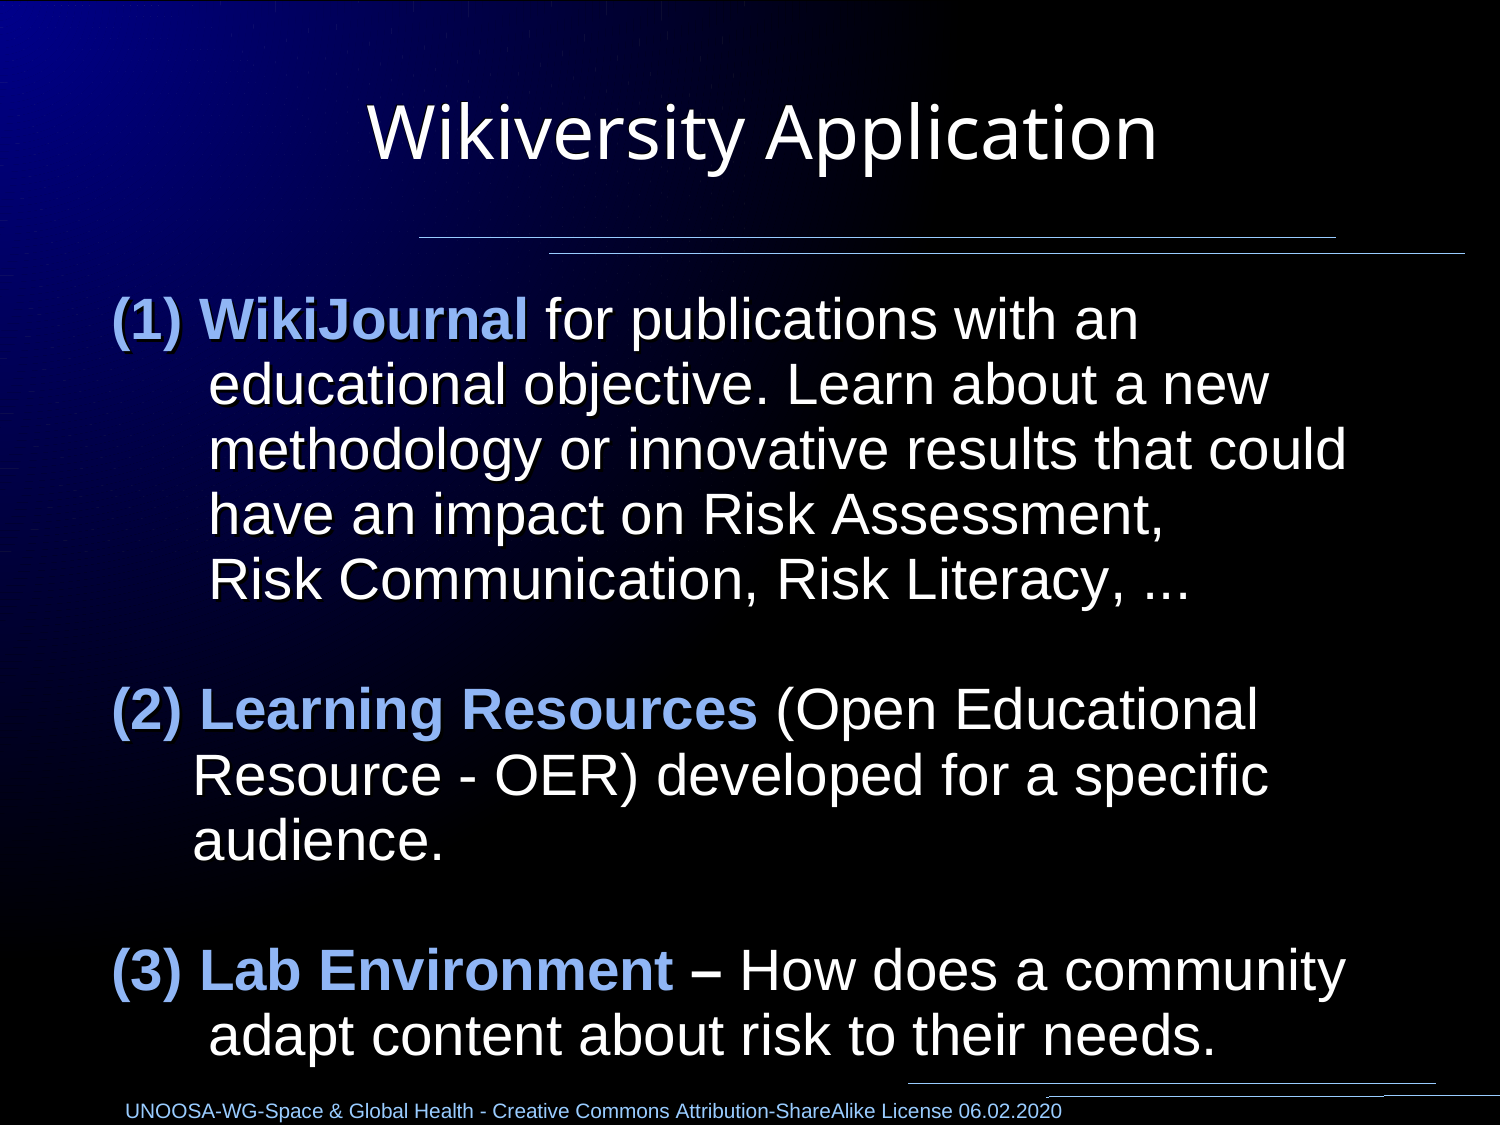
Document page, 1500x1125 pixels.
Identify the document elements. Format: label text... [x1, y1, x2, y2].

text_box (1) WikiJournal for publications with an educational objective. Learn about a new methodology or innovative results that could have an impact on Risk Assessment, Risk Communication, Risk Literacy, ... (2) Learning Resources (Open Educational Resource - OER) developed for a specific audience. (3) Lab Environment – How does a community adapt content about risk to their needs. [96, 279, 1405, 317]
